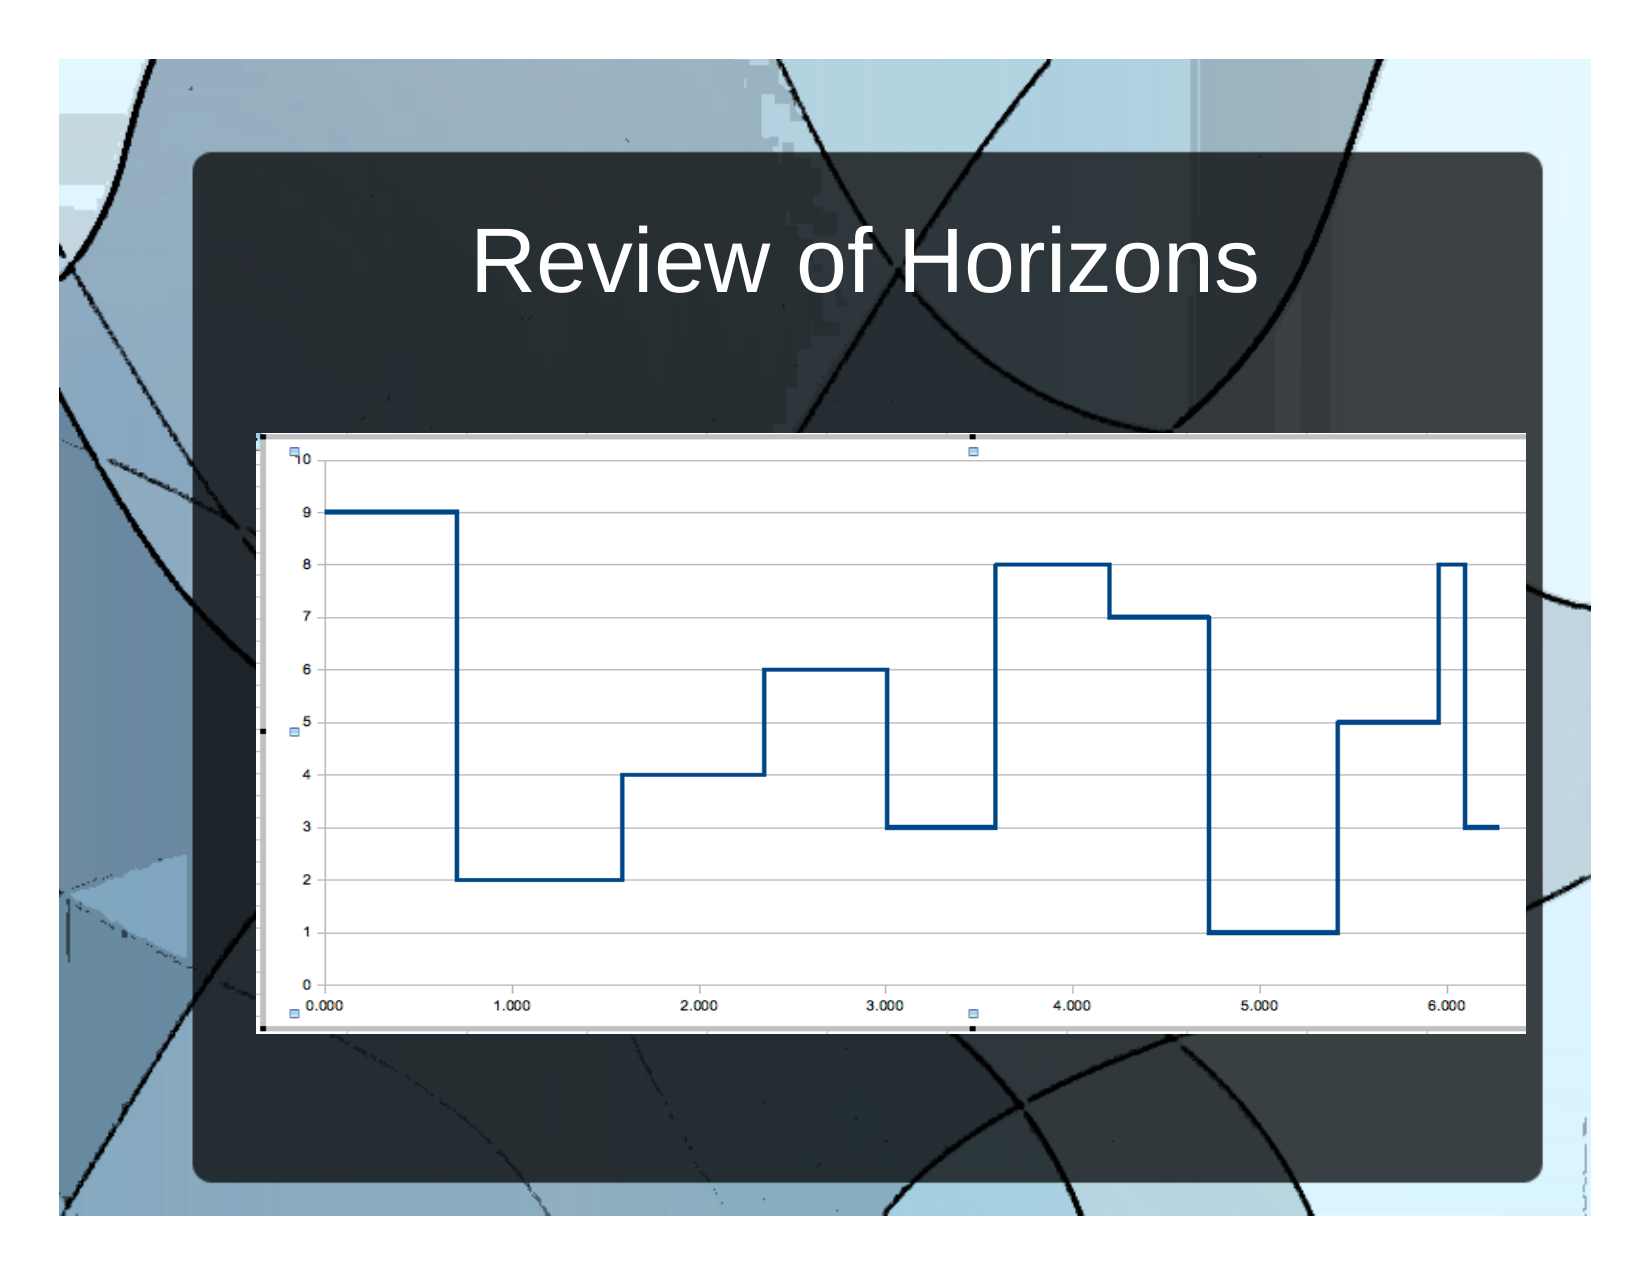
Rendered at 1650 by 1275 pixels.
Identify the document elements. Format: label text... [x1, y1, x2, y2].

title Review of Horizons [206, 160, 1526, 363]
picture [59, 59, 1591, 1216]
